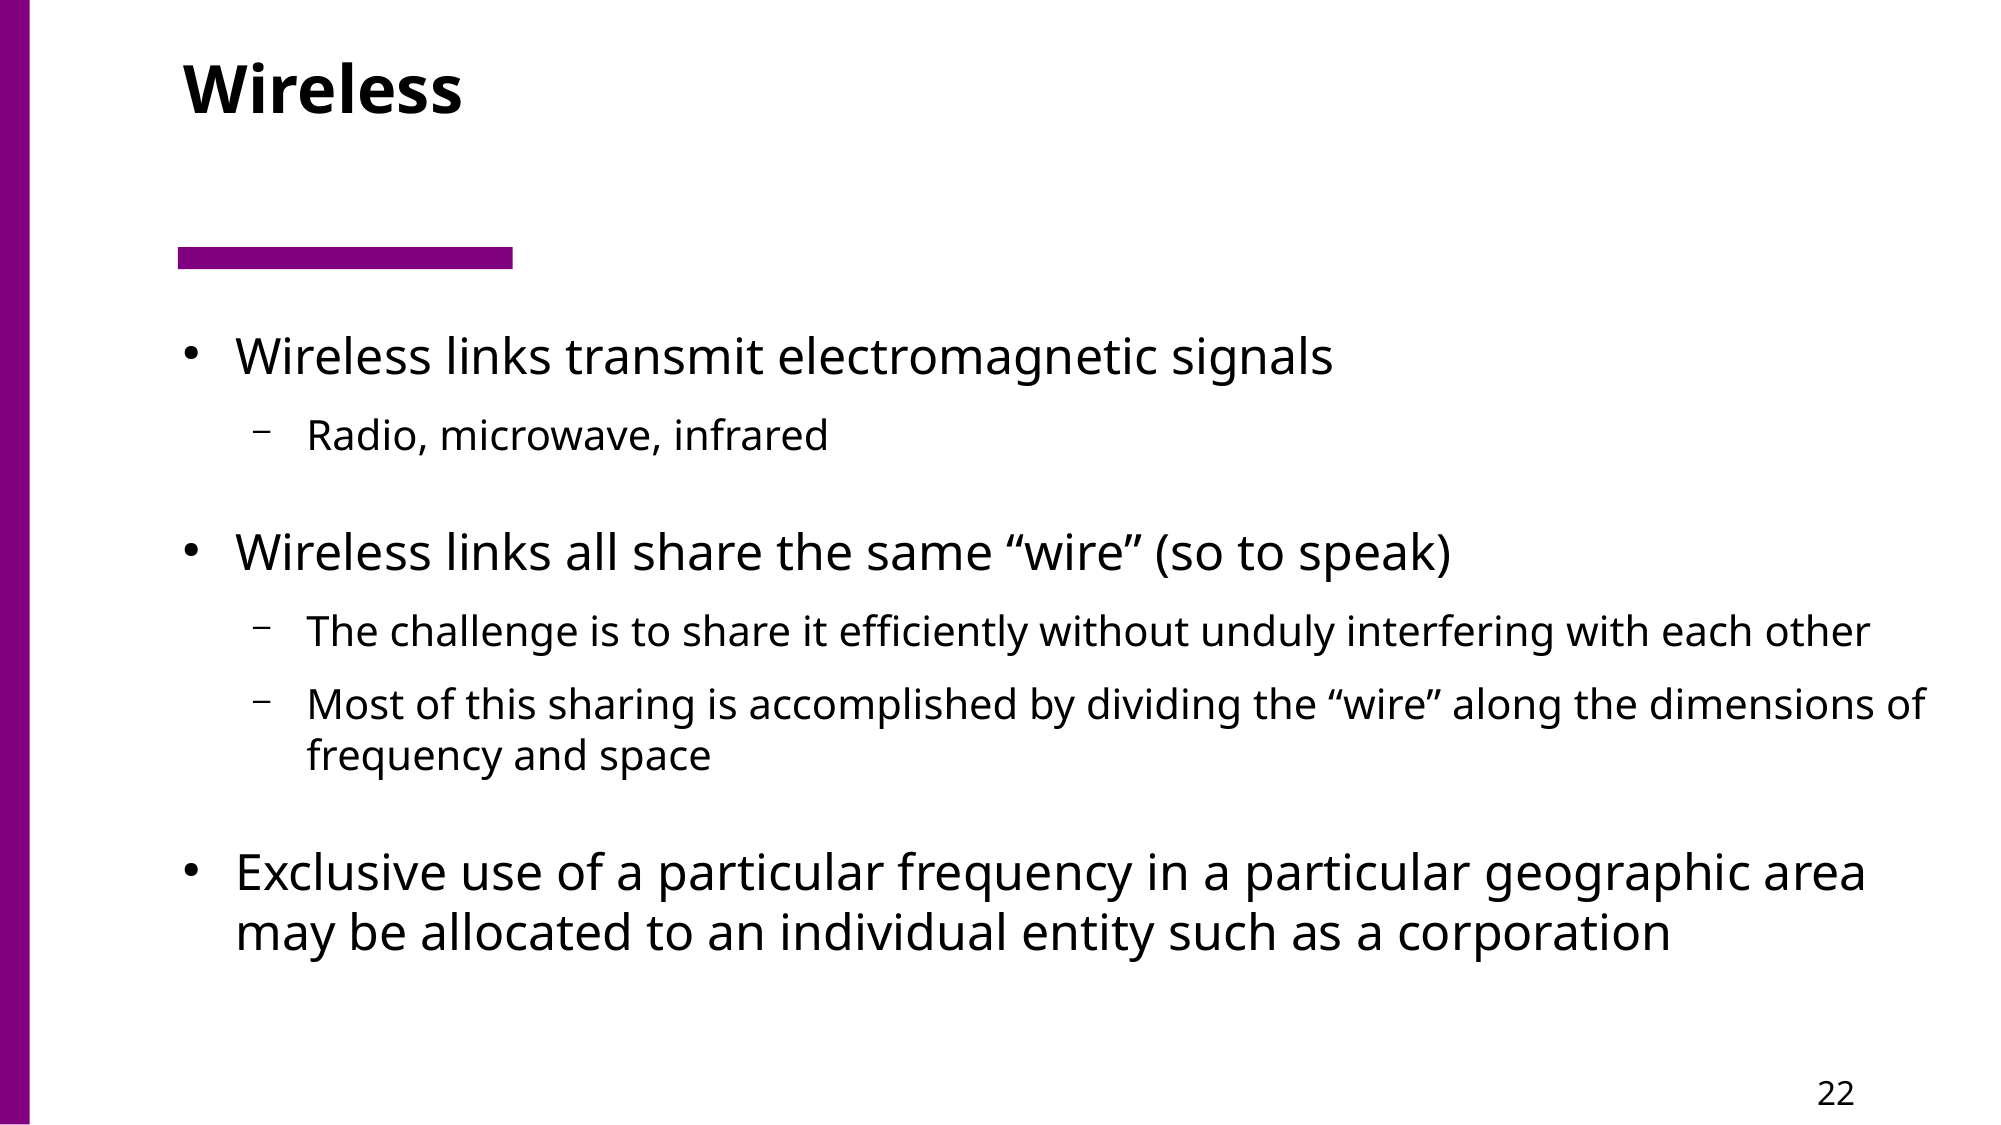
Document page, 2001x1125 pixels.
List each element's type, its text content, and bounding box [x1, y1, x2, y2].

list Wireless links transmit electromagnetic signals Radio, microwave, infrared Wireless links all share the same “wire” (so to speak) The challenge is to share it efficiently without unduly interfering with each other Most of this sharing is accomplished by dividing the “wire” along the dimensions of frequency and space Exclusive use of a particular frequency in a particular geographic area may be allocated to an individual entity such as a corporation [149, 184, 1959, 1024]
title Wireless [133, 0, 1946, 135]
